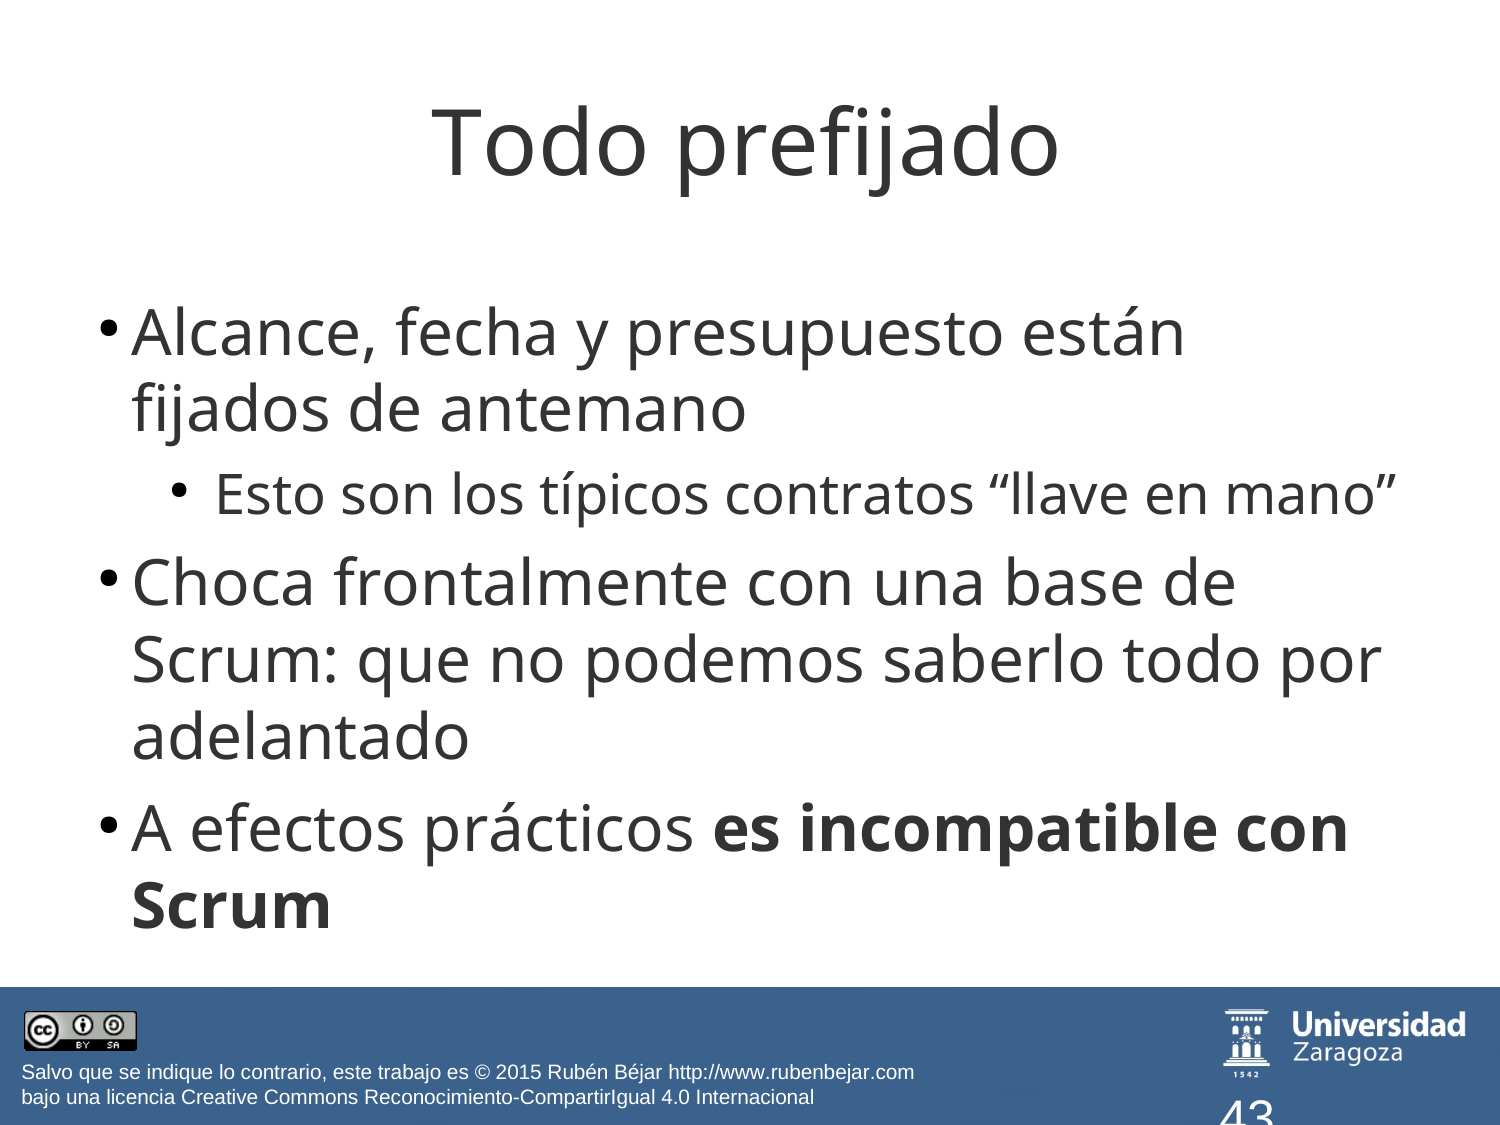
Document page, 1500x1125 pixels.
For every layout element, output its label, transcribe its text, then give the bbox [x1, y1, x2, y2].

title Todo prefijado [74, 21, 1420, 257]
list Alcance, fecha y presupuesto están fijados de antemano Esto son los típicos contratos “llave en mano” Choca frontalmente con una base de Scrum: que no podemos saberlo todo por adelantado A efectos prácticos es incompatible con Scrum [82, 283, 1418, 957]
picture [0, 987, 1500, 1125]
picture [1224, 1107, 1236, 1124]
